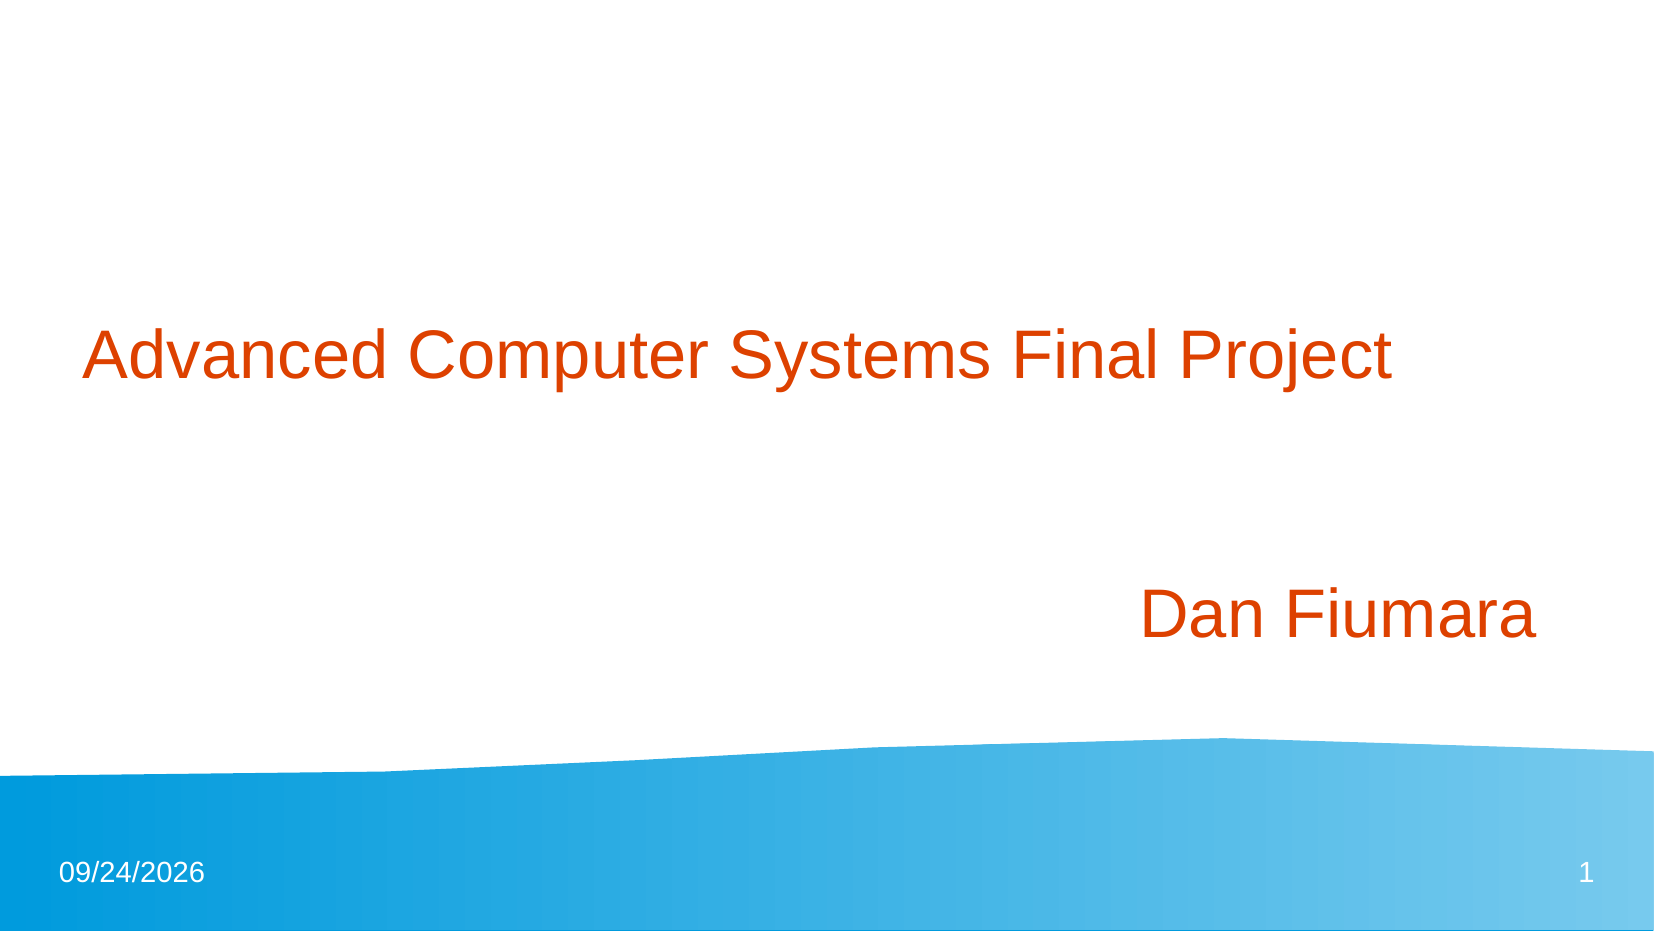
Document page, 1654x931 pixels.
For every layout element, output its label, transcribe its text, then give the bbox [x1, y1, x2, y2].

title Advanced Computer Systems Final Project [0, 265, 1477, 443]
title Dan Fiumara [1050, 525, 1627, 703]
